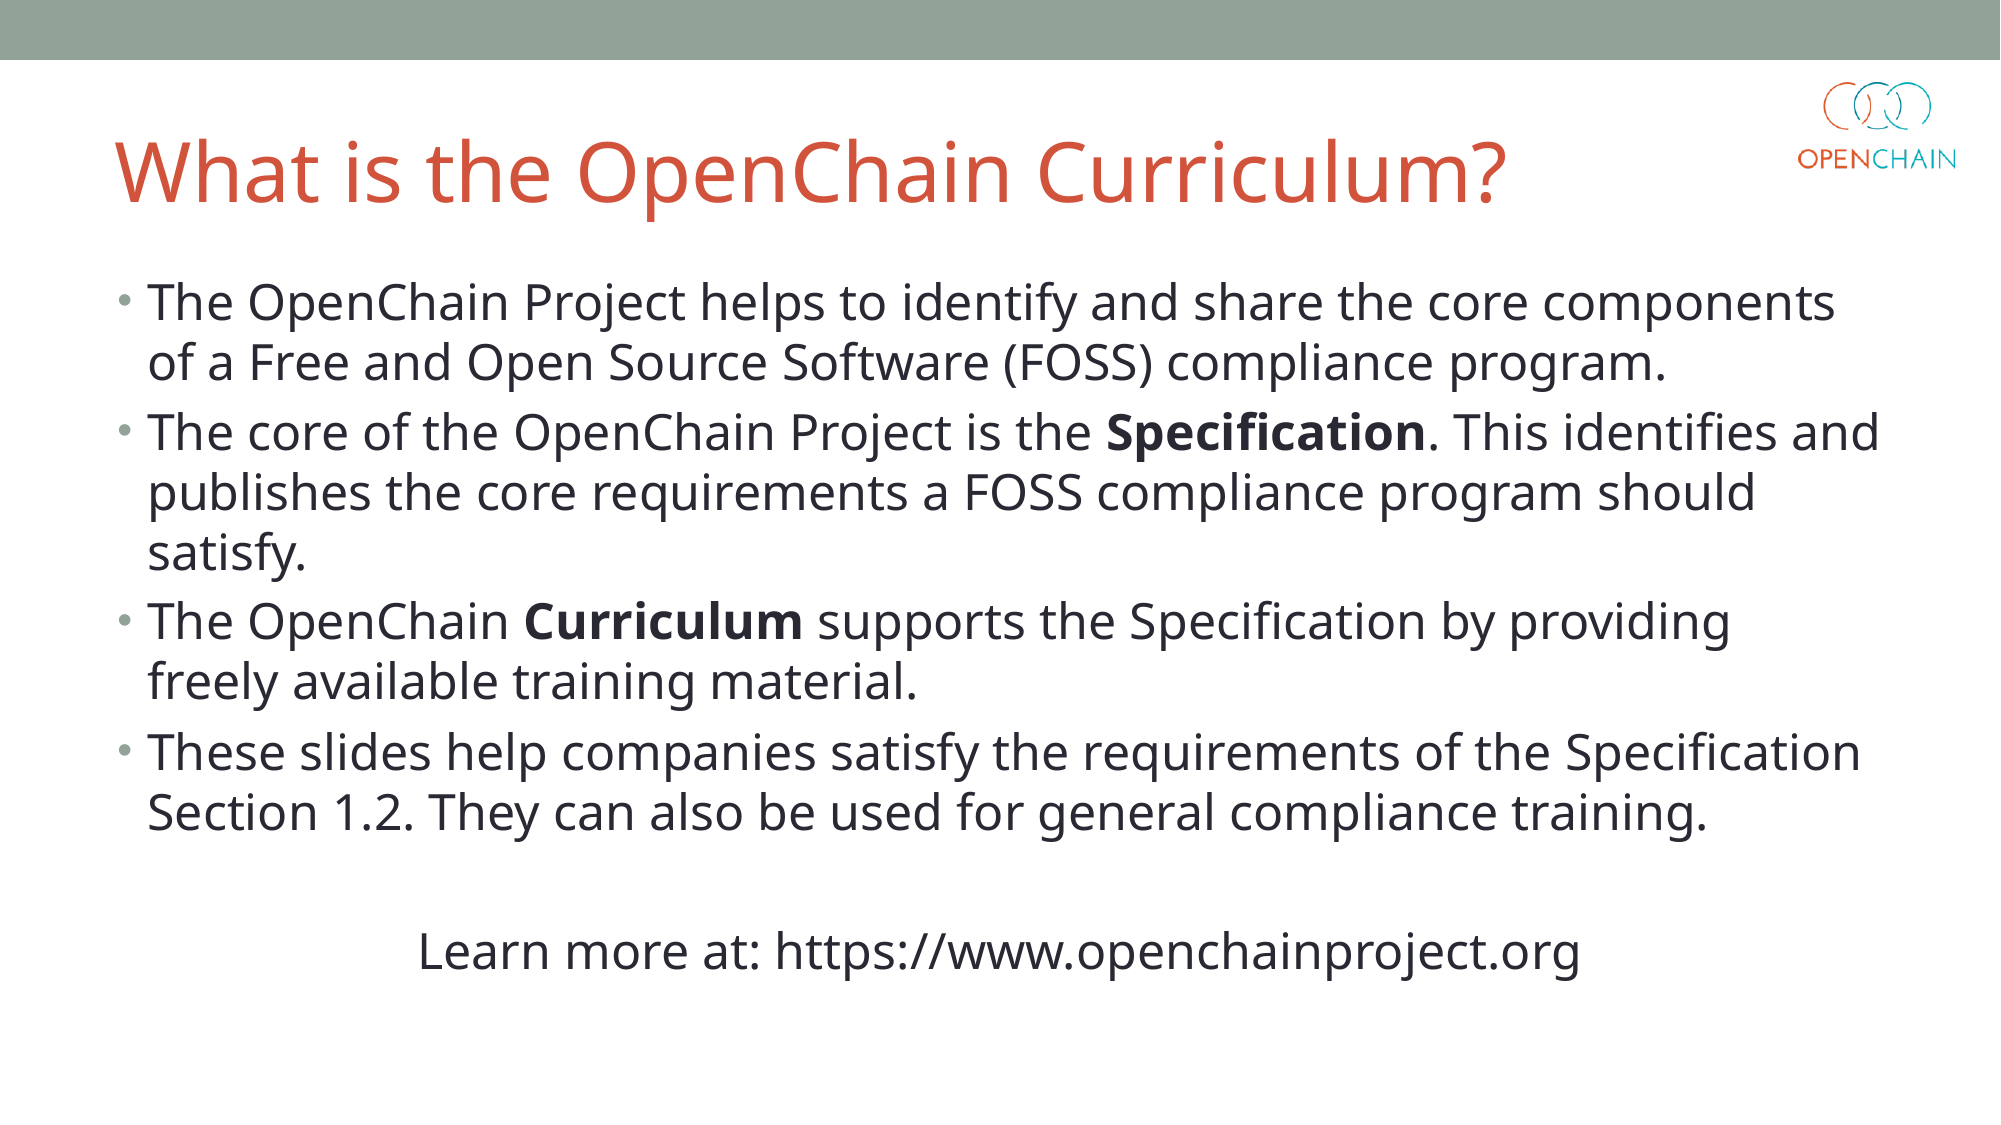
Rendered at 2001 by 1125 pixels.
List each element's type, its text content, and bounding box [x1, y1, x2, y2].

list The OpenChain Project helps to identify and share the core components of a Free and Open Source Software (FOSS) compliance program. The core of the OpenChain Project is the Specification. This identifies and publishes the core requirements a FOSS compliance program should satisfy. The OpenChain Curriculum supports the Specification by providing freely available training material. These slides help companies satisfy the requirements of the Specification Section 1.2. They can also be used for general compliance training. Learn more at: https://www.openchainproject.org [102, 262, 1898, 1075]
title What is the OpenChain Curriculum? [99, 87, 1900, 250]
picture [1798, 82, 1955, 169]
